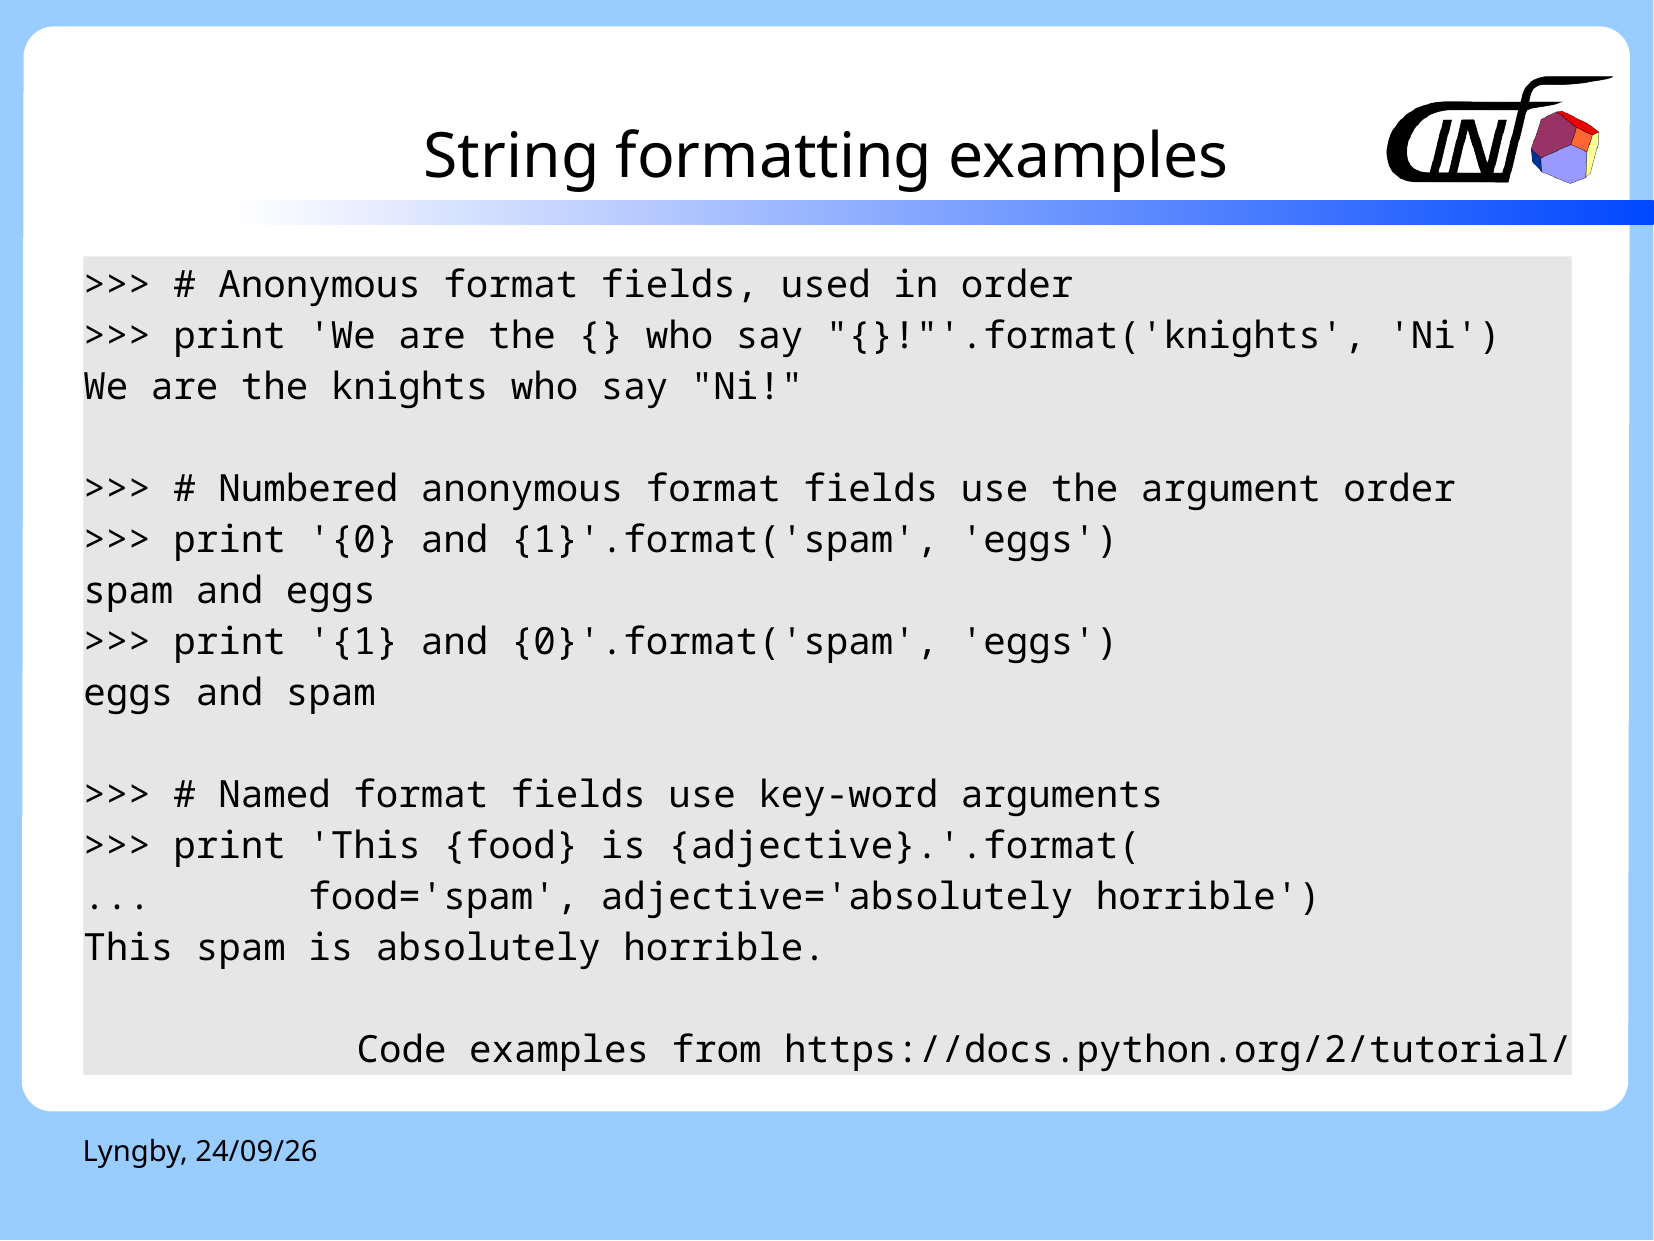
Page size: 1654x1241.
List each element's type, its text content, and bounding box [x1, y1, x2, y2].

title String formatting examples [82, 49, 1571, 257]
text_box >>> # Anonymous format fields, used in order >>> print 'We are the {} who say "{}!"'.format('knights', 'Ni') We are the knights who say "Ni!" >>> # Numbered anonymous format fields use the argument order >>> print '{0} and {1}'.format('spam', 'eggs') spam and eggs >>> print '{1} and {0}'.format('spam', 'eggs') eggs and spam >>> # Named format fields use key-word arguments >>> print 'This {food} is {adjective}.'.format( ... food='spam', adjective='absolutely horrible') This spam is absolutely horrible. Code examples from https://docs.python.org/2/tutorial/ [83, 256, 1572, 1075]
picture [1571, 76, 1613, 184]
